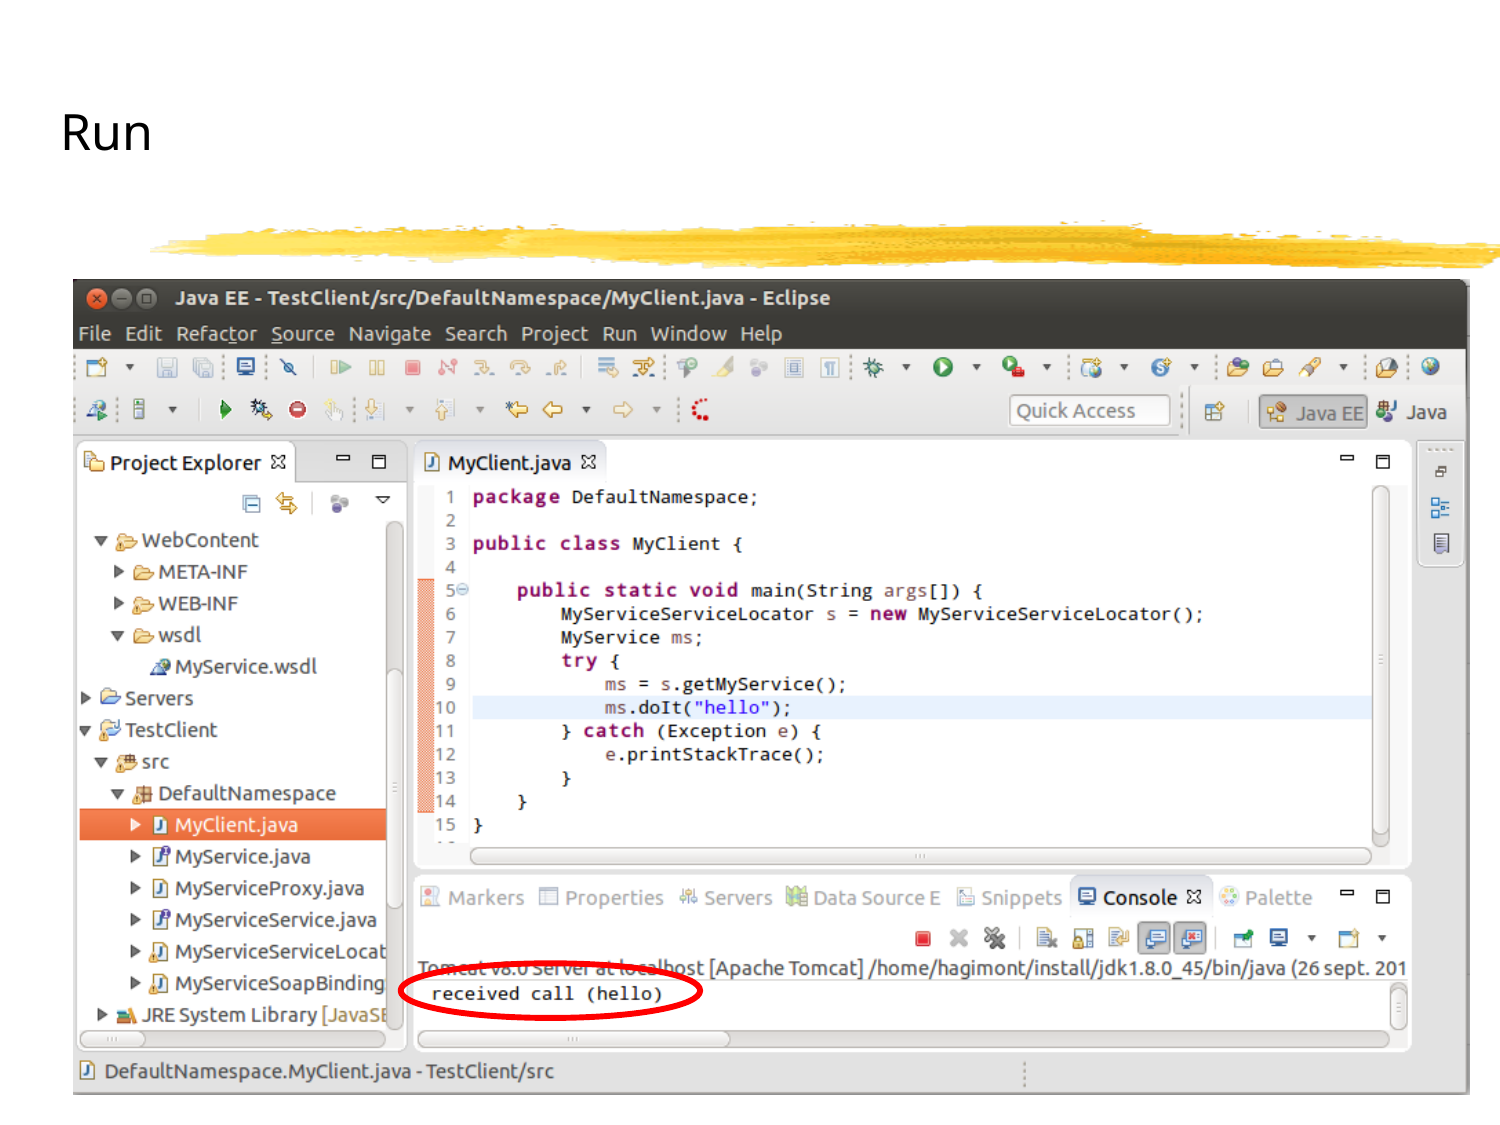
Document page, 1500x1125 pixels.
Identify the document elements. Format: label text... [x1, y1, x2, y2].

picture [73, 215, 1500, 1095]
title Run [60, 54, 1336, 212]
